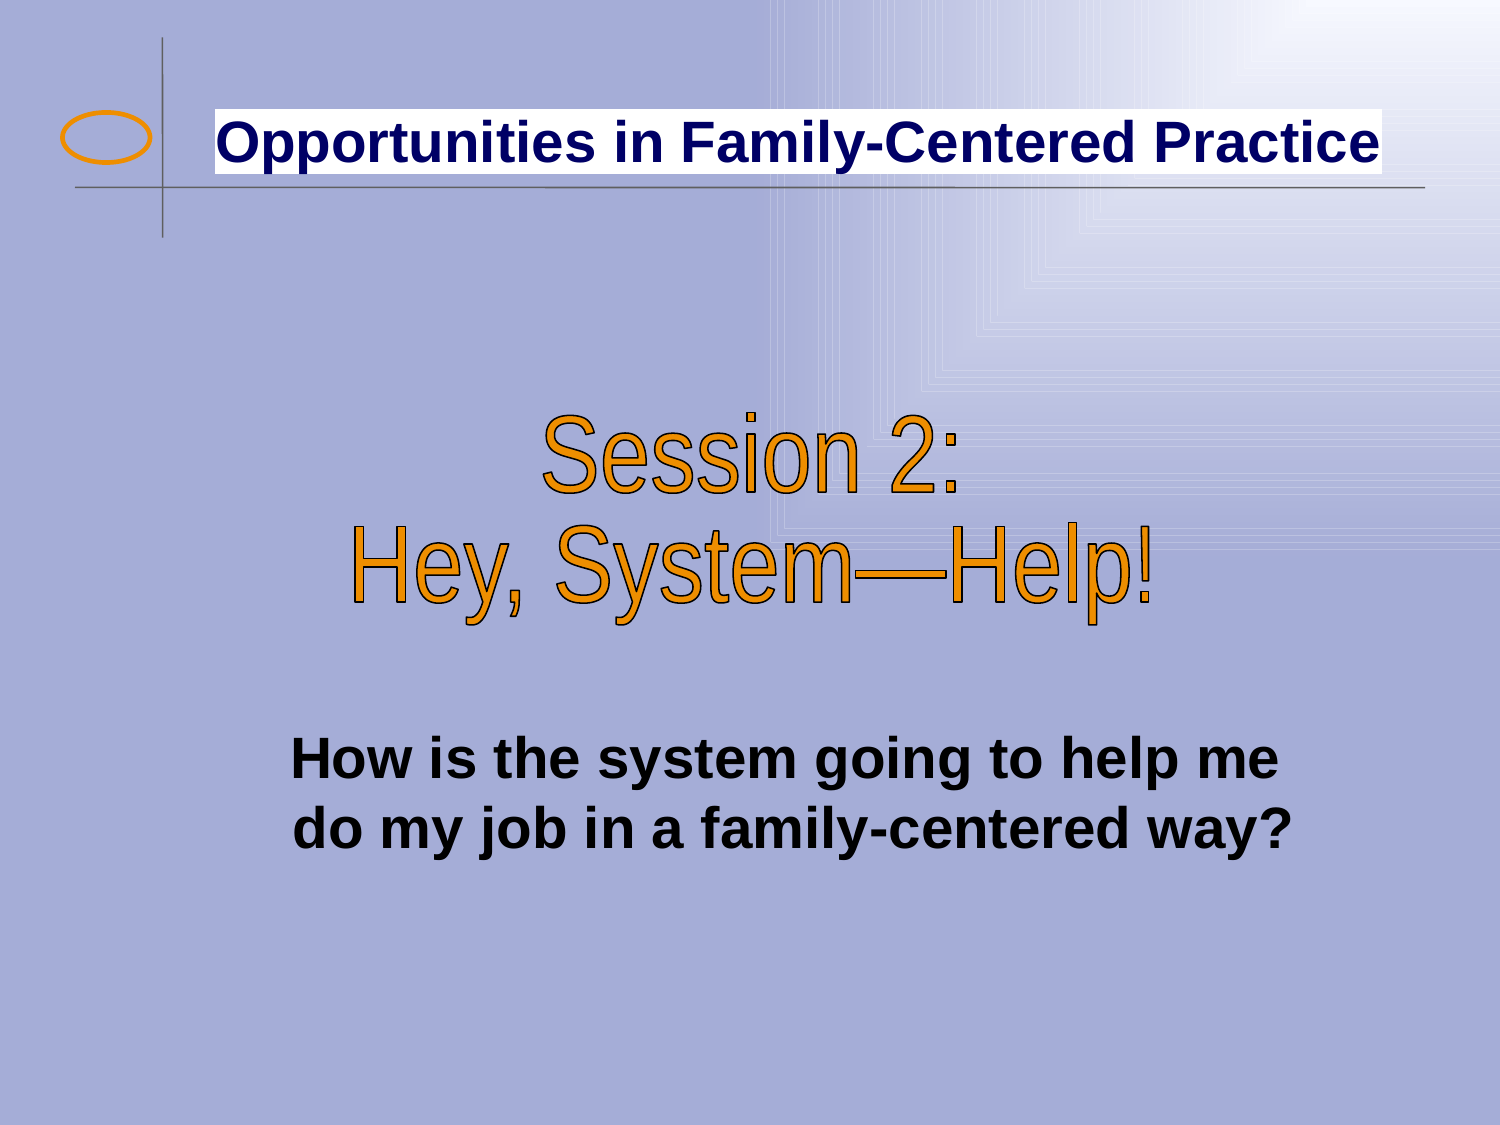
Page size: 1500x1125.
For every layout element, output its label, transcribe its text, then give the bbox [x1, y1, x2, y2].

text_box Session 2: Hey, System—Help! [556, 525, 610, 604]
text_box Session 2: Hey, System—Help! [543, 415, 596, 494]
text_box Session 2: Hey, System—Help! [698, 433, 738, 494]
text_box Session 2: Hey, System—Help! [765, 432, 808, 494]
text_box Session 2: Hey, System—Help! [661, 543, 701, 604]
text_box Session 2: Hey, System—Help! [785, 542, 850, 603]
text_box Session 2: Hey, System—Help! [705, 530, 729, 603]
text_box Session 2: Hey, System—Help! [817, 432, 857, 493]
text_box How is the system going to help me do my job in a family-centered way? [175, 713, 1412, 925]
text_box Session 2: Hey, System—Help! [613, 544, 659, 625]
text_box Session 2: Hey, System—Help! [354, 526, 406, 603]
text_box Session 2: Hey, System—Help! [953, 526, 1005, 603]
text_box Session 2: Hey, System—Help! [1015, 542, 1059, 604]
text_box Session 2: Hey, System—Help! [416, 542, 460, 604]
text_box Session 2: Hey, System—Help! [652, 433, 693, 494]
text_box Session 2: Hey, System—Help! [603, 432, 647, 494]
text_box Session 2: Hey, System—Help! [1088, 543, 1130, 625]
text_box Session 2: Hey, System—Help! [1068, 522, 1077, 603]
text_box Session 2: Hey, System—Help! [855, 570, 947, 578]
text_box Session 2: Hey, System—Help! [463, 544, 509, 625]
text_box Session 2: Hey, System—Help! [892, 415, 934, 493]
title Opportunities in Family-Centered Practice [200, 45, 1426, 233]
text_box Session 2: Hey, System—Help! [733, 542, 776, 604]
